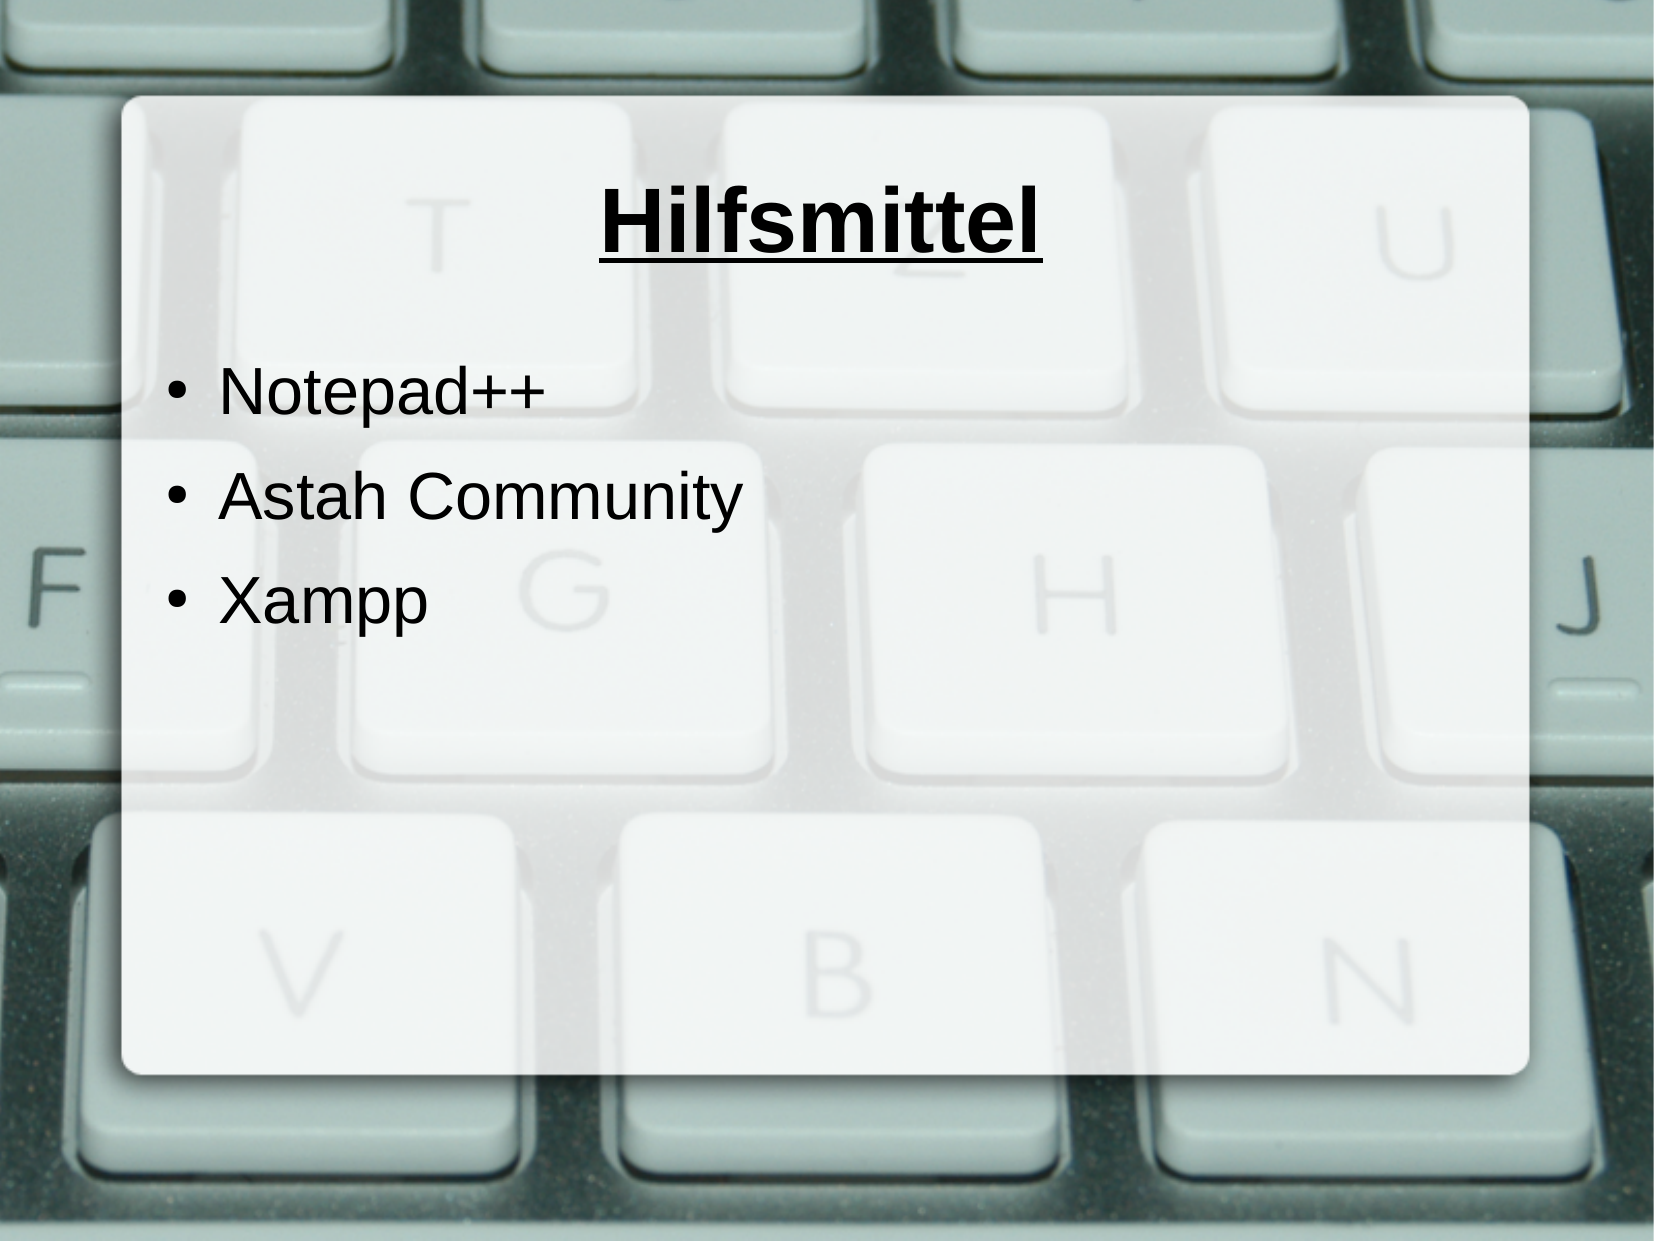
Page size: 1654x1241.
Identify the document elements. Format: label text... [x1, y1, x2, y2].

title Hilfsmittel [135, 117, 1506, 325]
picture [0, 0, 1654, 1241]
list Notepad++ Astah Community Xampp [147, 354, 1506, 1063]
